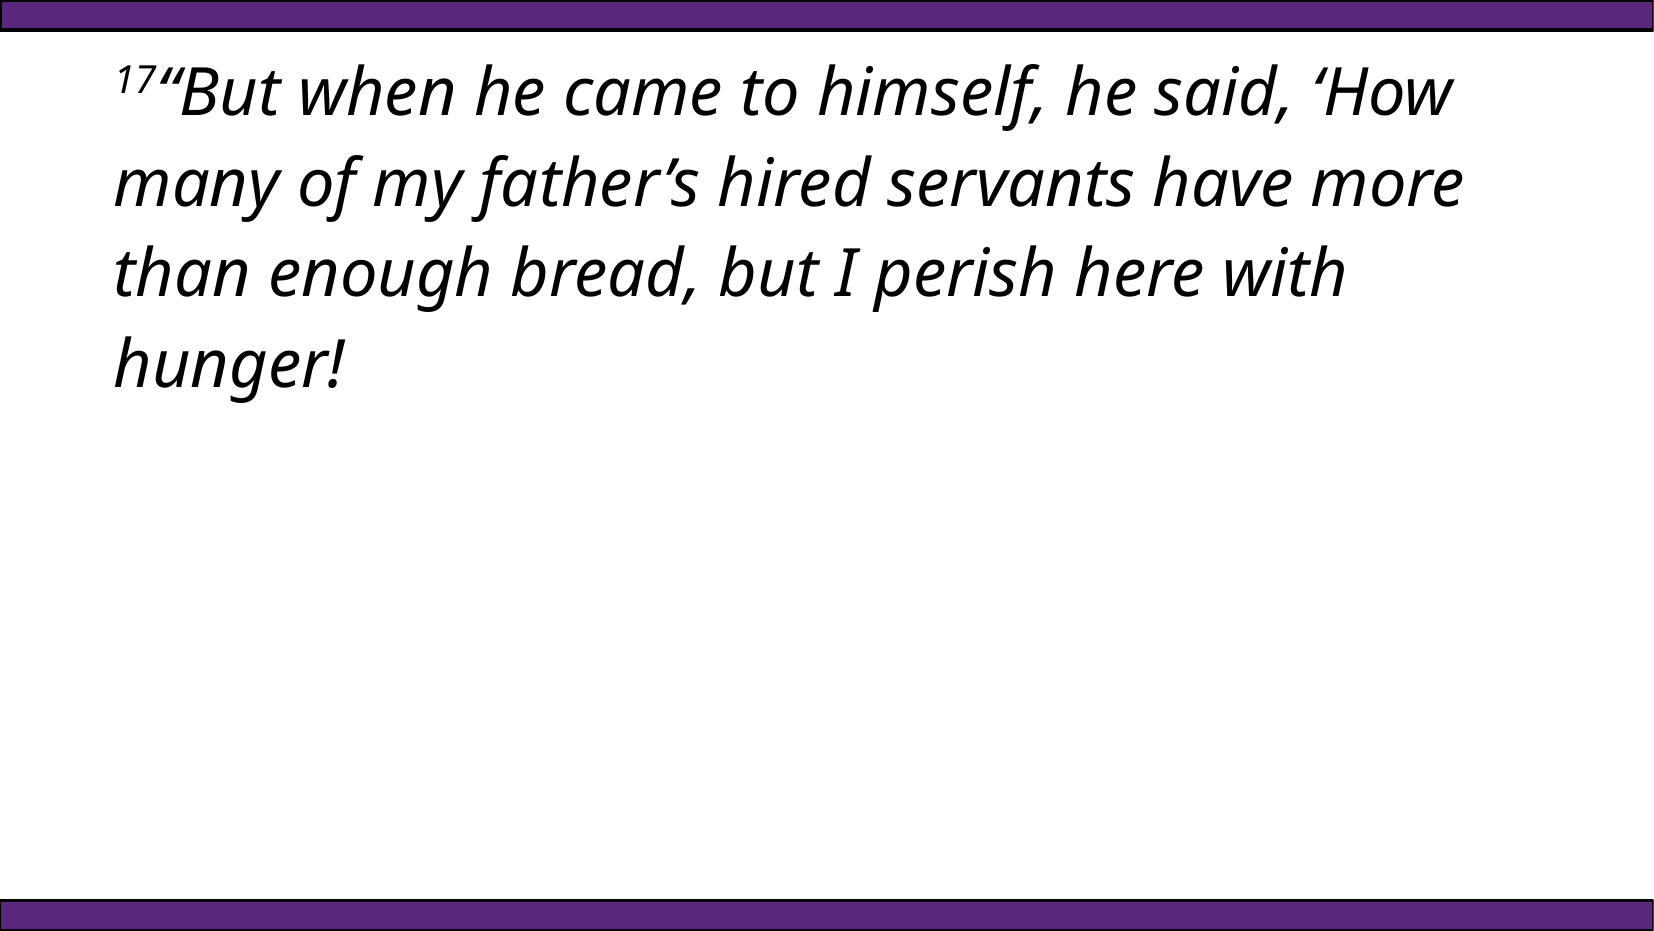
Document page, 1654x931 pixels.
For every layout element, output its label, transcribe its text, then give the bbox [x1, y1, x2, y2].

text_box 17“But when he came to himself, he said, ‘How many of my father’s hired servants have more than enough bread, but I perish here with hunger! [98, 36, 1591, 407]
text_box [0, 900, 1654, 931]
text_box [0, 0, 1654, 31]
picture [0, 31, 1654, 900]
